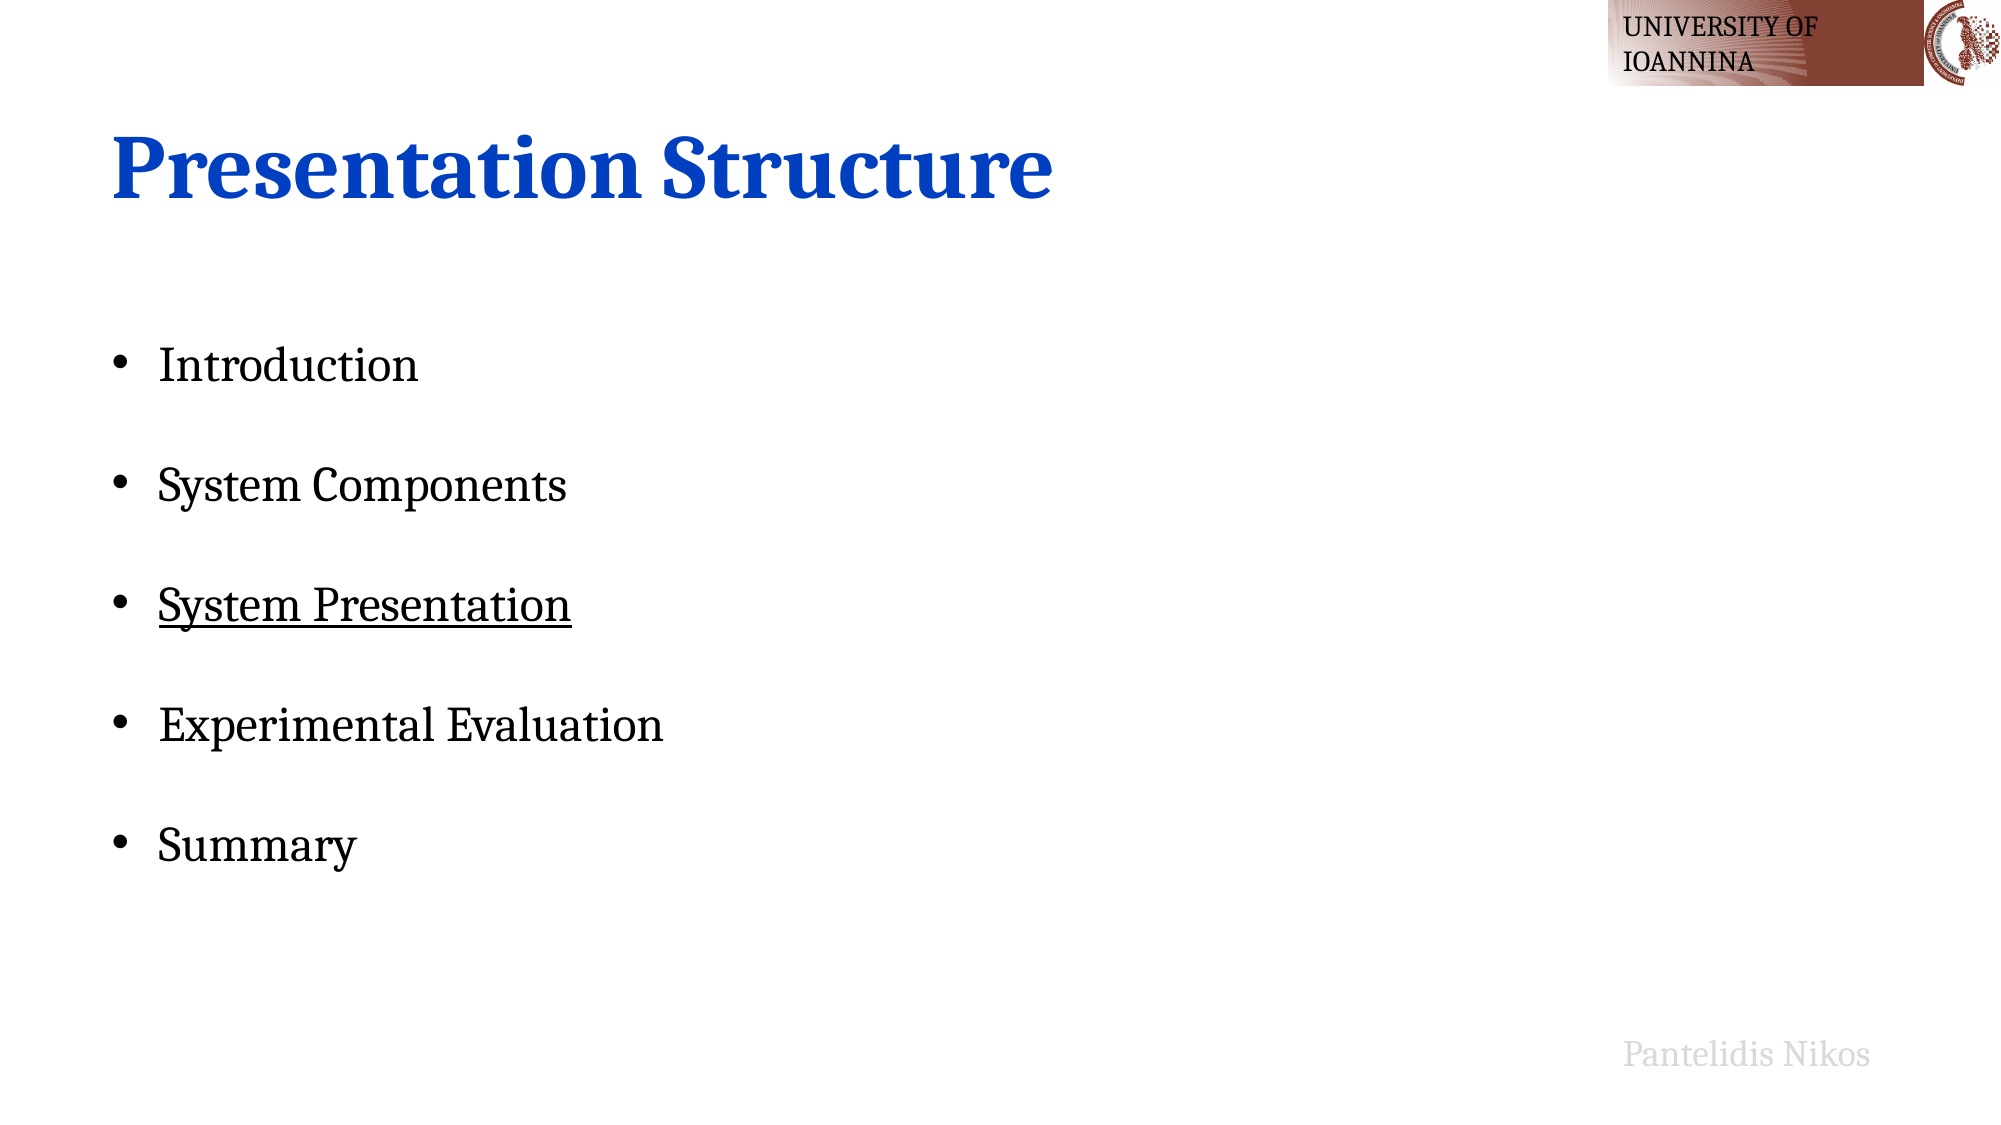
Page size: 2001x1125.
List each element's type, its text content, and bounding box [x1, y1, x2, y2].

picture [1924, 0, 2001, 86]
title Presentation Structure [96, 112, 1173, 265]
text_box Introduction System Components System Presentation Experimental Evaluation Summary [96, 265, 1001, 931]
